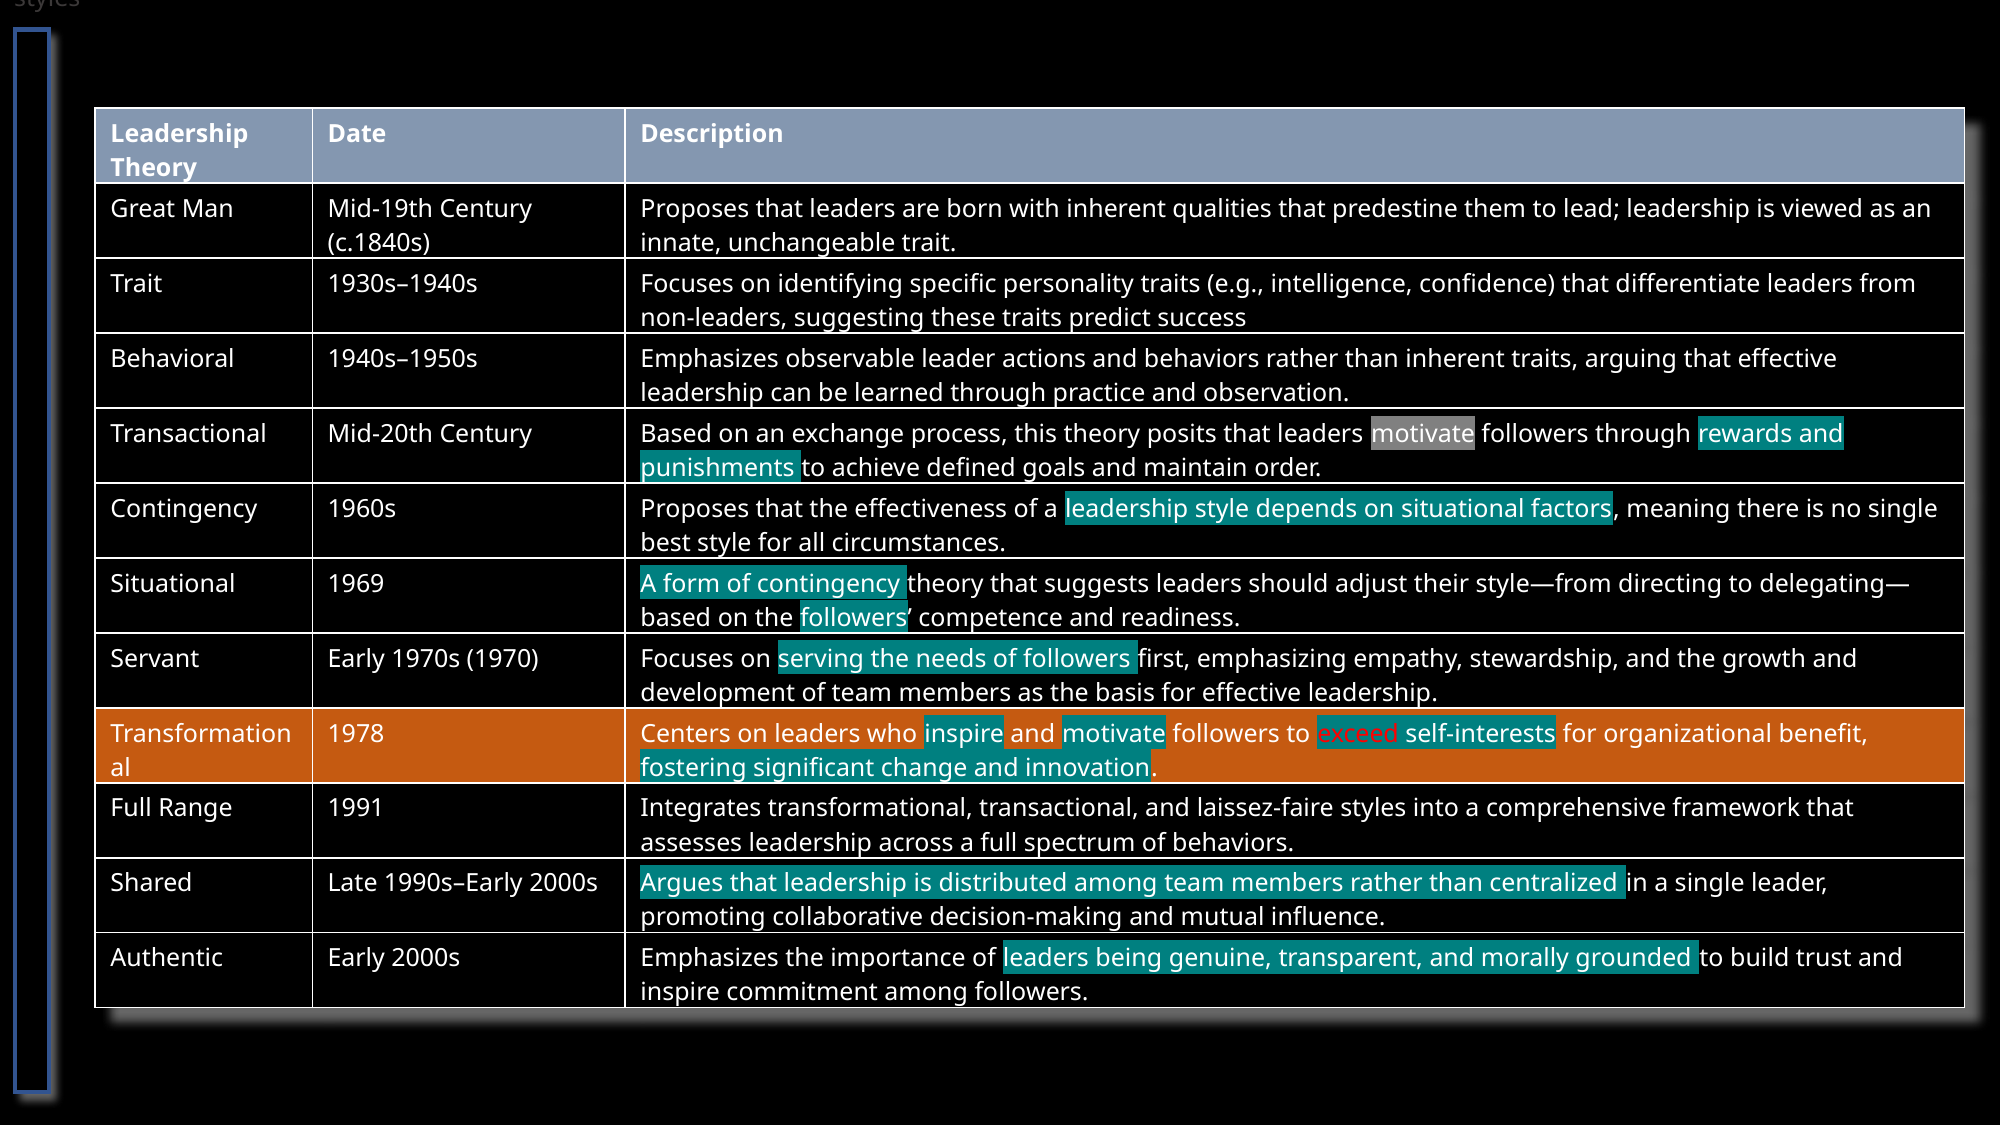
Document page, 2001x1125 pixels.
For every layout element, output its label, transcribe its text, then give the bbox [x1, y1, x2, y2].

table_cell 1969 [313, 559, 624, 632]
table_cell Integrates transformational, transactional, and laissez-faire styles into a comprehensive framework that assesses leadership across a full spectrum of behaviors. [626, 784, 1964, 857]
table_cell Behavioral [96, 334, 312, 407]
table_cell Authentic [96, 933, 312, 1007]
table_cell Focuses on identifying specific personality traits (e.g., intelligence, confidence) that differentiate leaders from non-leaders, suggesting these traits predict success [626, 259, 1964, 332]
table_cell 1991 [313, 784, 624, 857]
table_cell Great Man [96, 184, 312, 257]
table_cell Contingency [96, 484, 312, 557]
table_cell Transformational [96, 709, 312, 782]
table_cell Shared [96, 859, 312, 932]
table_cell 1960s [313, 484, 624, 557]
table_cell A form of contingency theory that suggests leaders should adjust their style—from directing to delegating—based on the followers’ competence and readiness. [626, 559, 1964, 632]
table_cell Centers on leaders who inspire and motivate followers to exceed self-interests for organizational benefit, fostering significant change and innovation. [626, 709, 1964, 782]
table_cell Argues that leadership is distributed among team members rather than centralized in a single leader, promoting collaborative decision-making and mutual influence. [626, 859, 1964, 932]
table_cell Early 2000s [313, 933, 624, 1007]
table_cell Mid-20th Century [313, 409, 624, 482]
table_header Date [313, 109, 624, 182]
table_cell Servant [96, 634, 312, 707]
table_cell Early 1970s (1970) [313, 634, 624, 707]
table_cell 1978 [313, 709, 624, 782]
table_header Leadership Theory [96, 109, 312, 182]
table_cell Proposes that leaders are born with inherent qualities that predestine them to lead; leadership is viewed as an innate, unchangeable trait. [626, 184, 1964, 257]
table_cell Late 1990s–Early 2000s [313, 859, 624, 932]
table_cell Focuses on serving the needs of followers first, emphasizing empathy, stewardship, and the growth and development of team members as the basis for effective leadership. [626, 634, 1964, 707]
table_cell Emphasizes the importance of leaders being genuine, transparent, and morally grounded to build trust and inspire commitment among followers. [626, 933, 1964, 1007]
table_cell Full Range [96, 784, 312, 857]
table_cell 1940s–1950s [313, 334, 624, 407]
table_cell Emphasizes observable leader actions and behaviors rather than inherent traits, arguing that effective leadership can be learned through practice and observation. [626, 334, 1964, 407]
table_cell Trait [96, 259, 312, 332]
table_cell Transactional [96, 409, 312, 482]
table_cell Situational [96, 559, 312, 632]
table_cell Proposes that the effectiveness of a leadership style depends on situational factors, meaning there is no single best style for all circumstances. [626, 484, 1964, 557]
text_box [14, 29, 49, 1093]
table_cell 1930s–1940s [313, 259, 624, 332]
table_cell Mid-19th Century (c.1840s) [313, 184, 624, 257]
table_cell Based on an exchange process, this theory posits that leaders motivate followers through rewards and punishments to achieve defined goals and maintain order. [626, 409, 1964, 482]
table_header Description [626, 109, 1964, 182]
